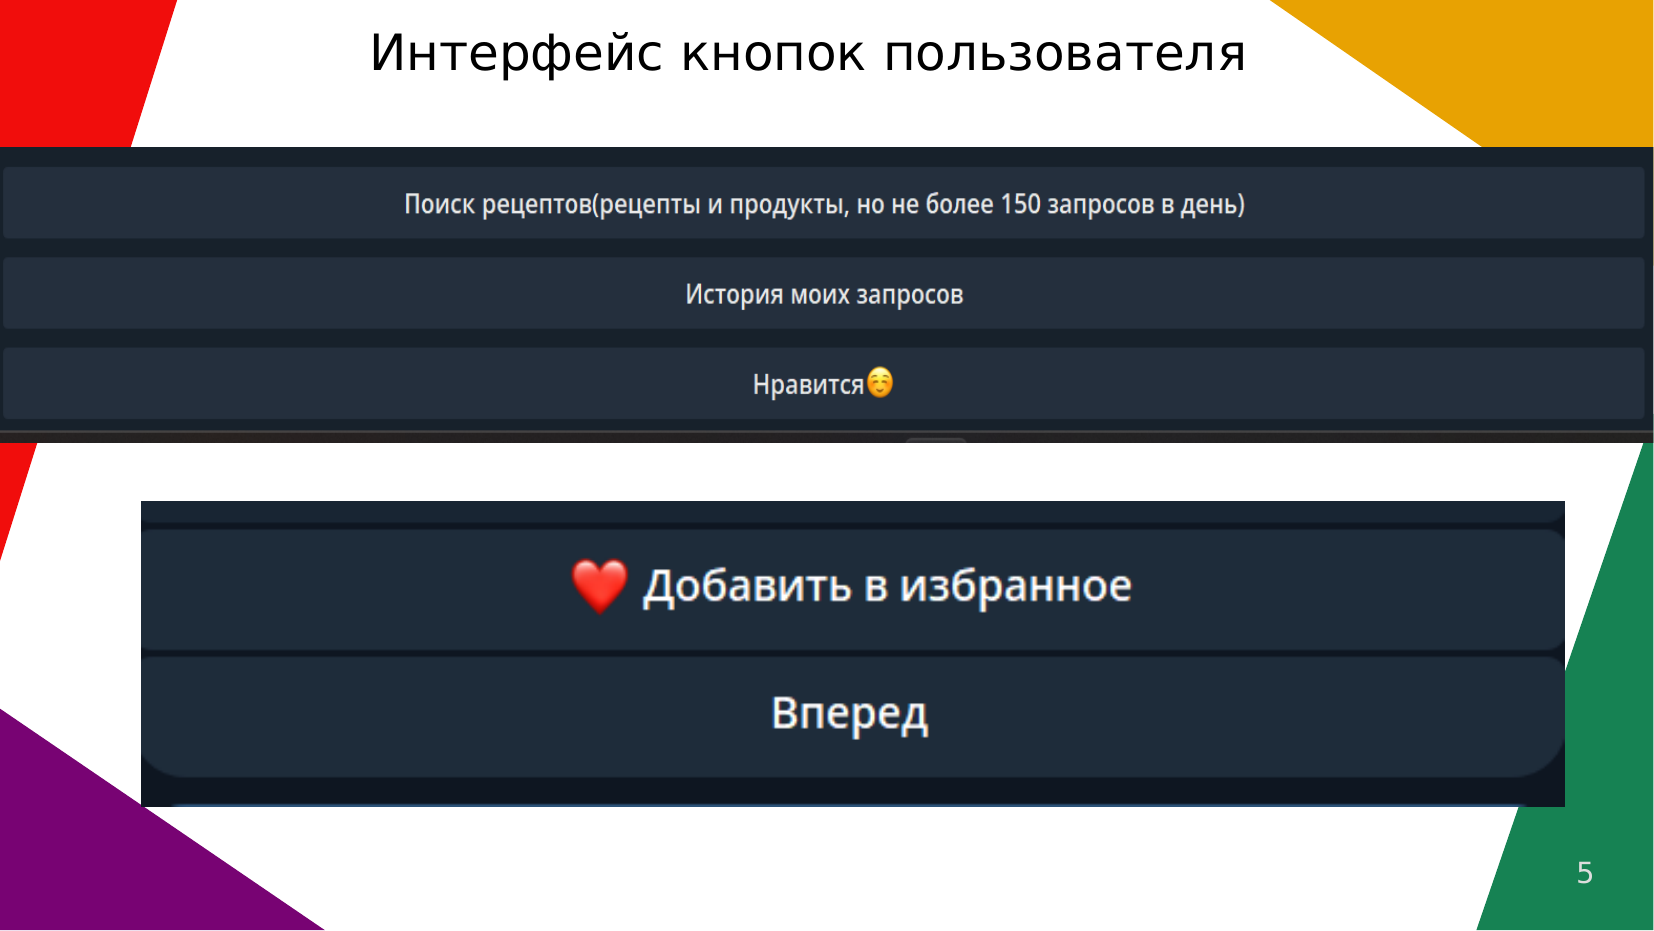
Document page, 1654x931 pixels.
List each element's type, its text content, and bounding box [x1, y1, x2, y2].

picture [141, 501, 1565, 807]
text_box Интерфейс кнопок пользователя [354, 16, 1388, 147]
picture [0, 147, 1654, 443]
